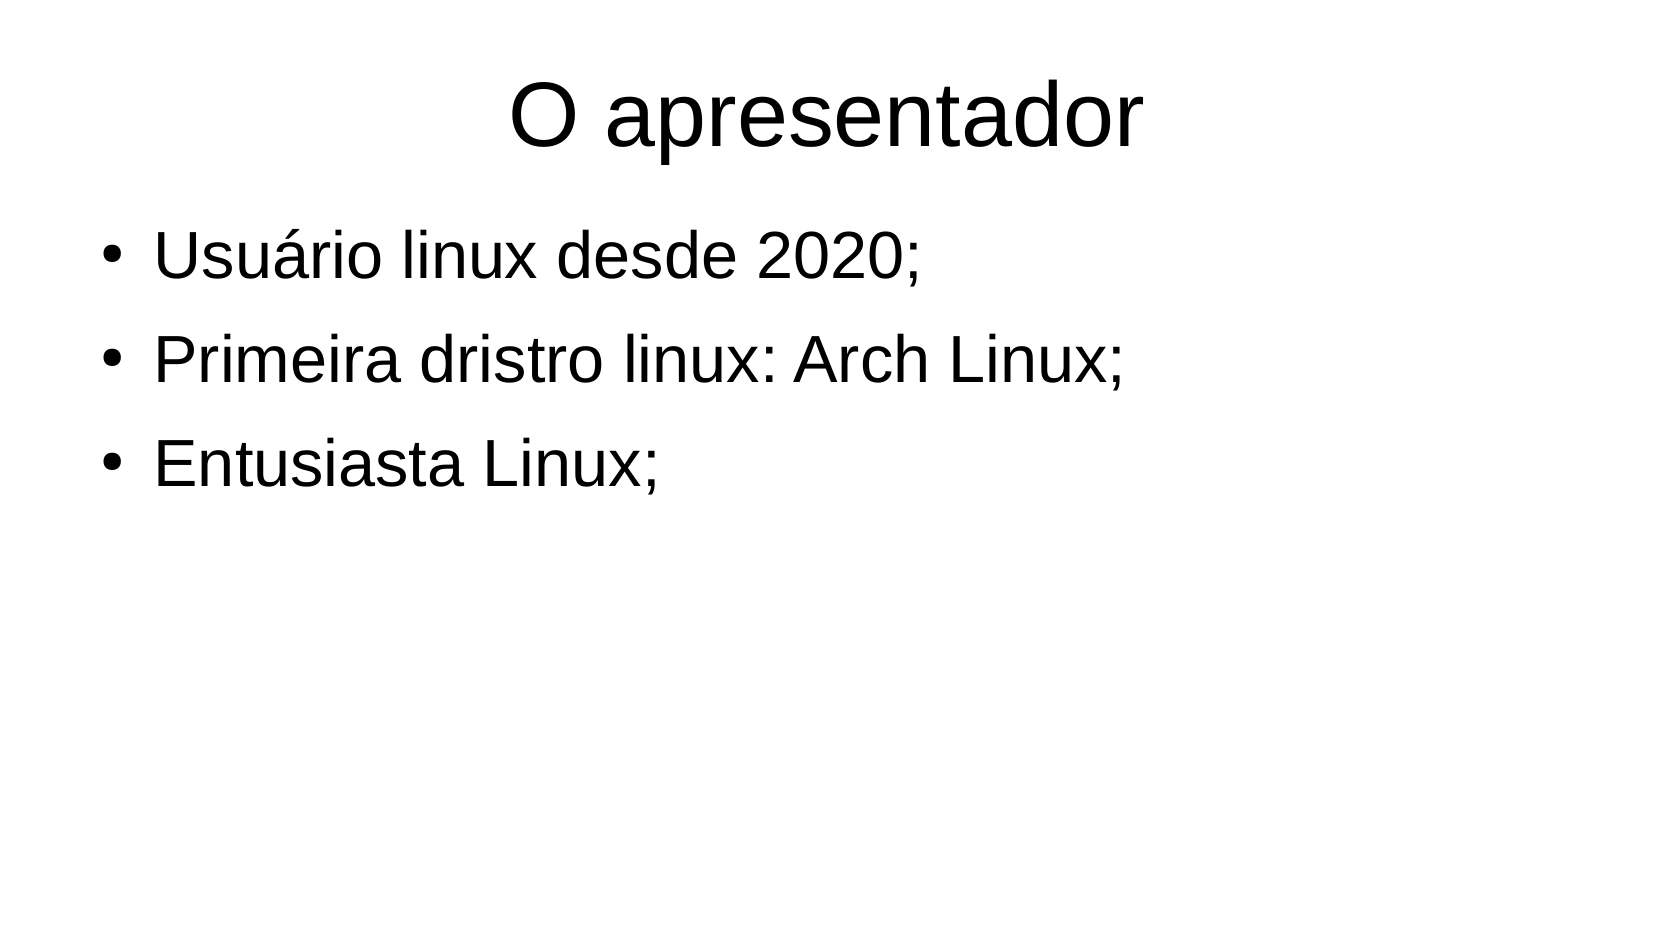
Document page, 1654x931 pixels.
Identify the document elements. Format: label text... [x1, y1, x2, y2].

title O apresentador [82, 37, 1571, 193]
list Usuário linux desde 2020; Primeira dristro linux: Arch Linux; Entusiasta Linux; [82, 217, 1571, 758]
